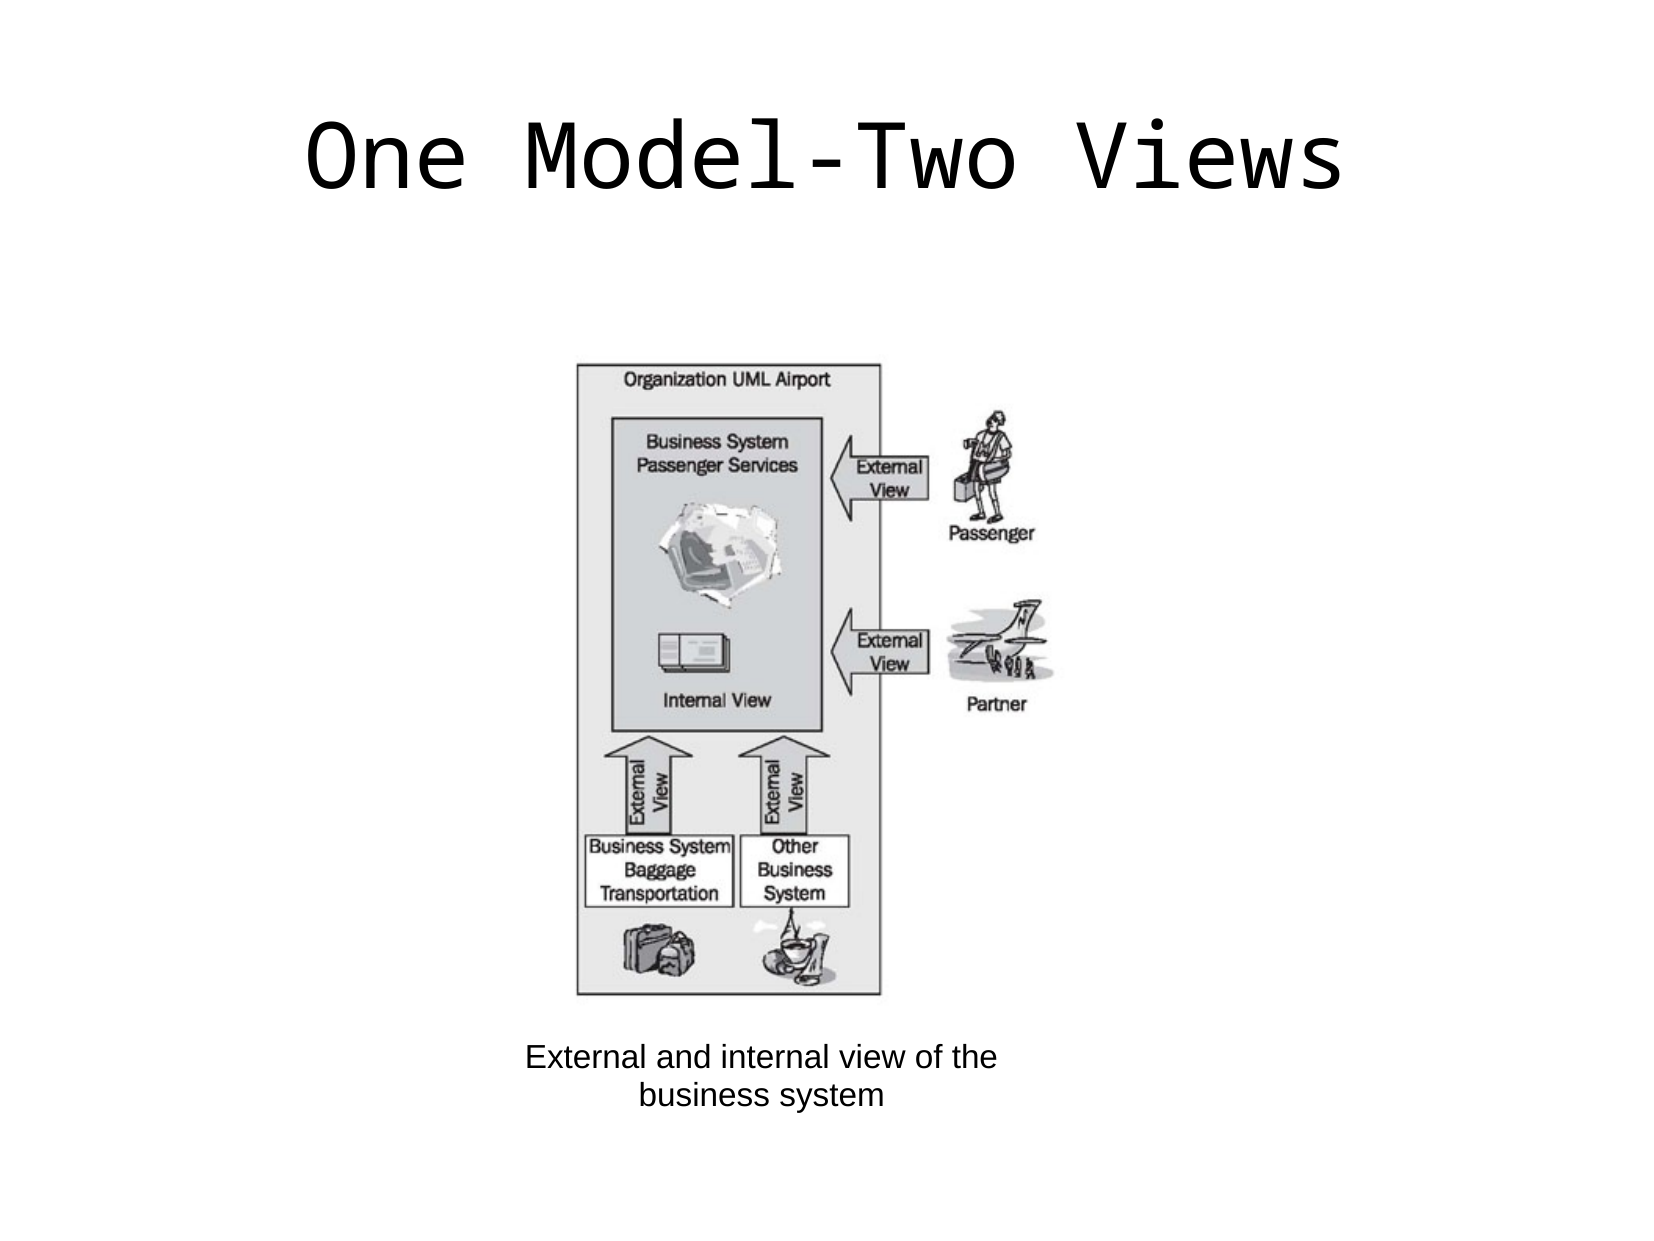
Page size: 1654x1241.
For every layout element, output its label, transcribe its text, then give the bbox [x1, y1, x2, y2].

title One Model-Two Views [82, 49, 1571, 257]
picture [563, 354, 1075, 1016]
text_box External and internal view of the business system [472, 1031, 1052, 1158]
